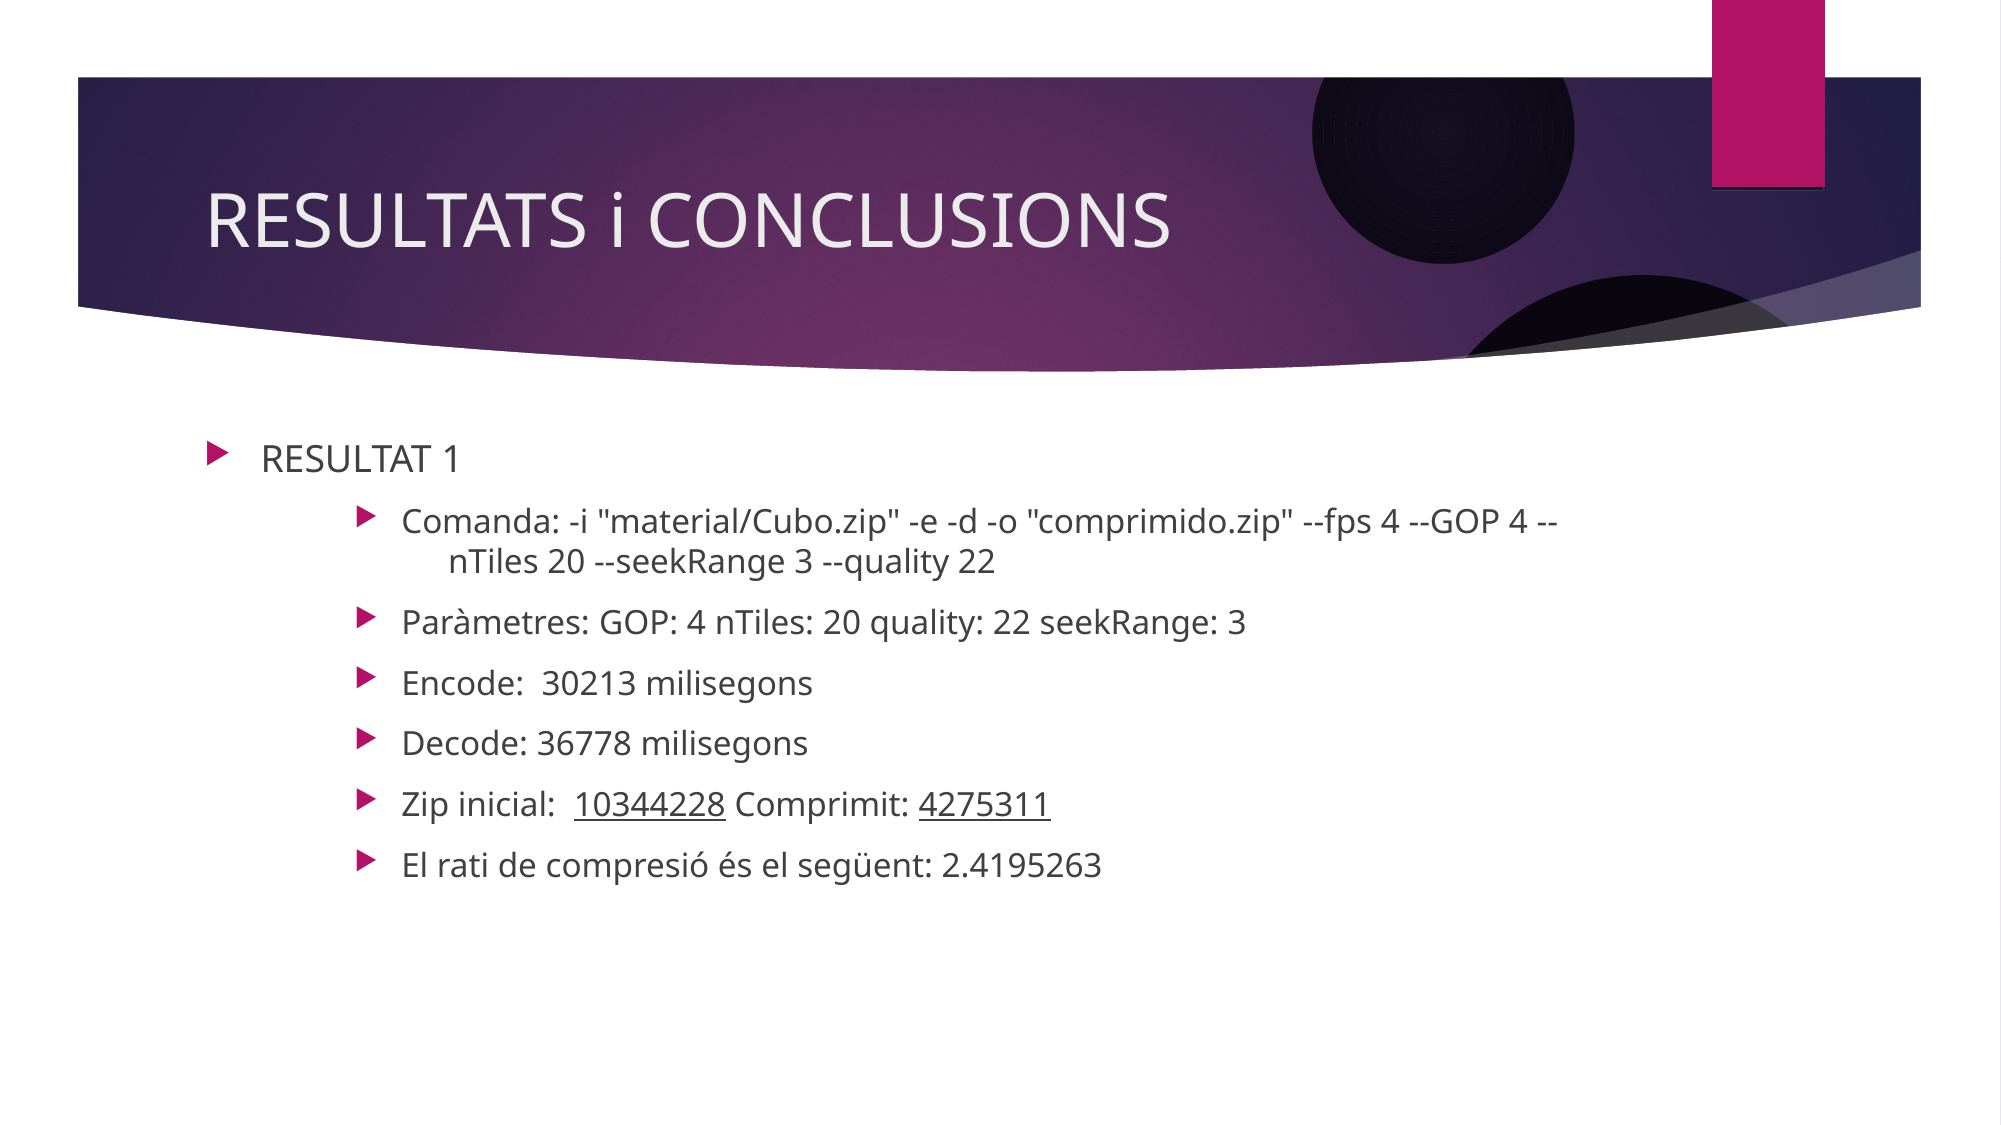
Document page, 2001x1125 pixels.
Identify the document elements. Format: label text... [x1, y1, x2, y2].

list RESULTAT 1 Comanda: -i "material/Cubo.zip" -e -d -o "comprimido.zip" --fps 4 --GOP 4 --nTiles 20 --seekRange 3 --quality 22 Paràmetres: GOP: 4 nTiles: 20 quality: 22 seekRange: 3 Encode: 30213 milisegons Decode: 36778 milisegons Zip inicial: 10344228 Comprimit: 4275311 El rati de compresió és el següent: 2.4195263 [189, 427, 1638, 988]
title RESULTATS i CONCLUSIONS [189, 159, 1627, 276]
